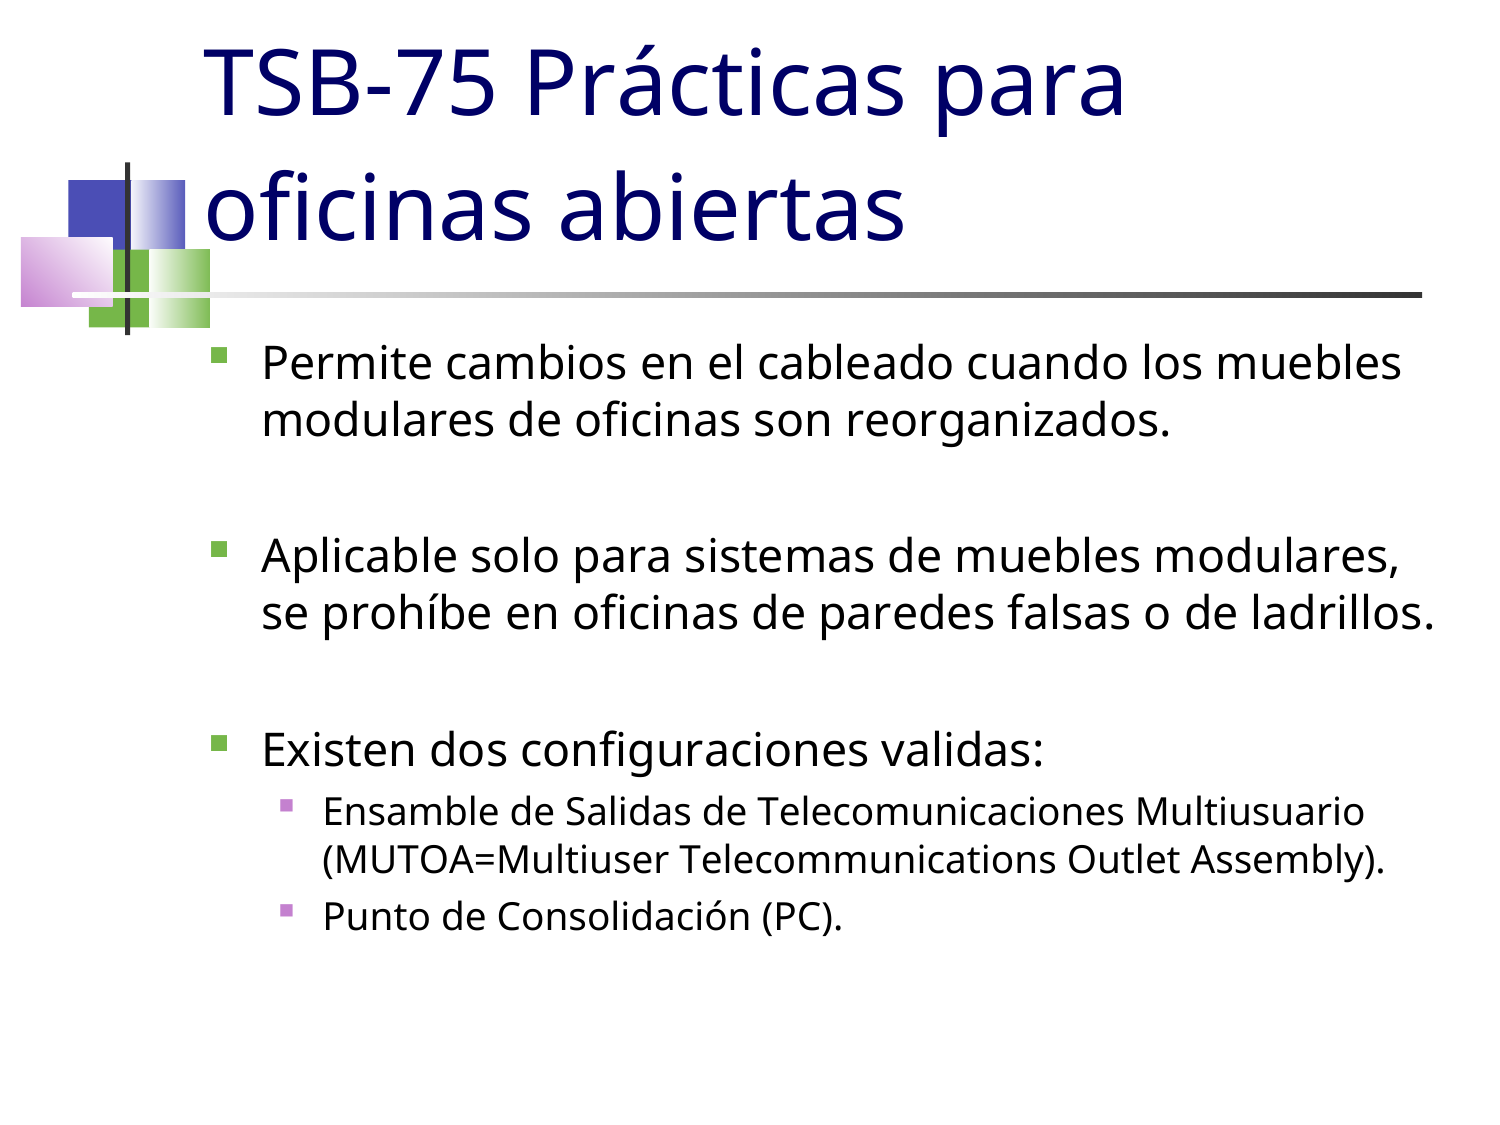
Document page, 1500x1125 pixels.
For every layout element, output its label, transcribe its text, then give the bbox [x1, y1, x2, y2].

title TSB-75 Prácticas para oficinas abiertas [188, 35, 1468, 276]
list Permite cambios en el cableado cuando los muebles modulares de oficinas son reorganizados. Aplicable solo para sistemas de muebles modulares, se prohíbe en oficinas de paredes falsas o de ladrillos. Existen dos configuraciones validas: Ensamble de Salidas de Telecomunicaciones Multiusuario (MUTOA=Multiuser Telecommunications Outlet Assembly). Punto de Consolidación (PC). [193, 326, 1469, 1007]
